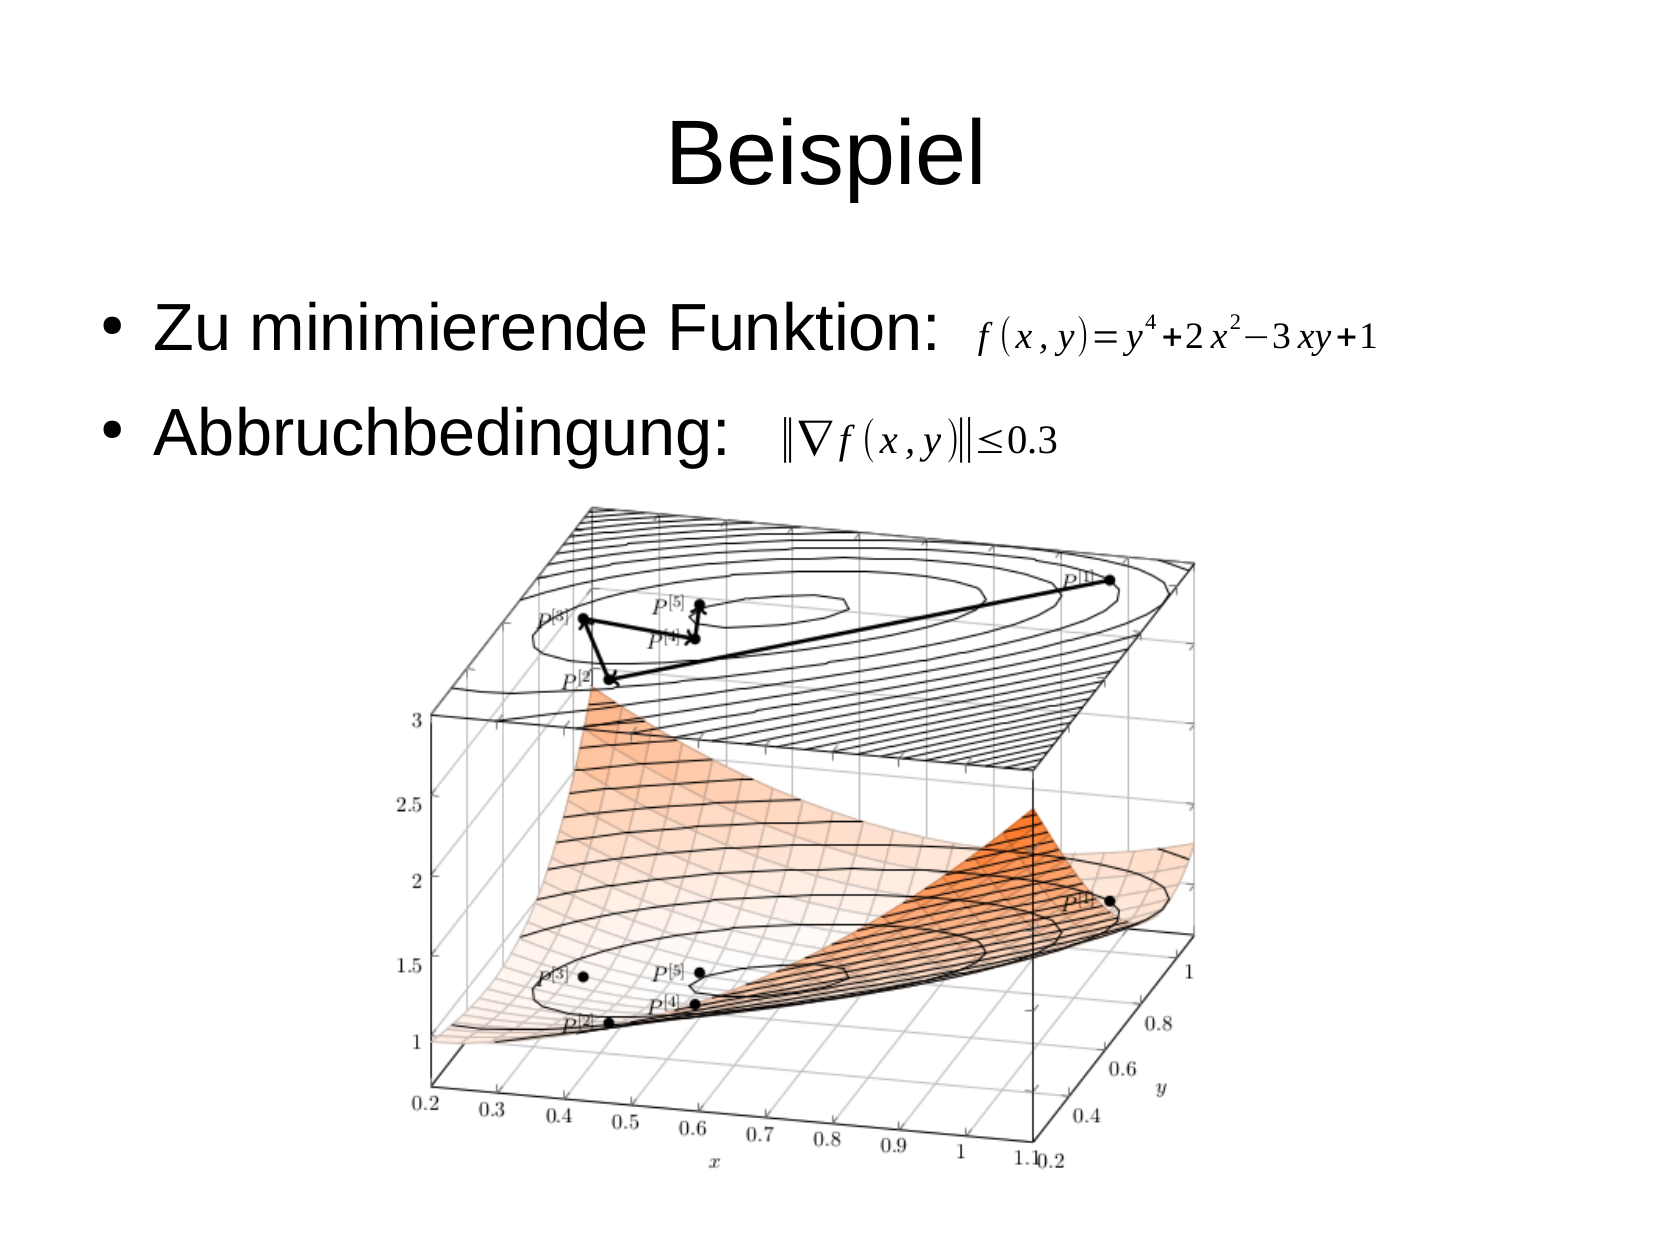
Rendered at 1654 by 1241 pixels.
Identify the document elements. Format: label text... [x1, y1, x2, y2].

list Zu minimierende Funktion: Abbruchbedingung: [82, 290, 1571, 1010]
picture [354, 471, 1292, 1193]
title Beispiel [82, 49, 1571, 257]
chart [968, 308, 1388, 359]
chart [767, 415, 1069, 465]
